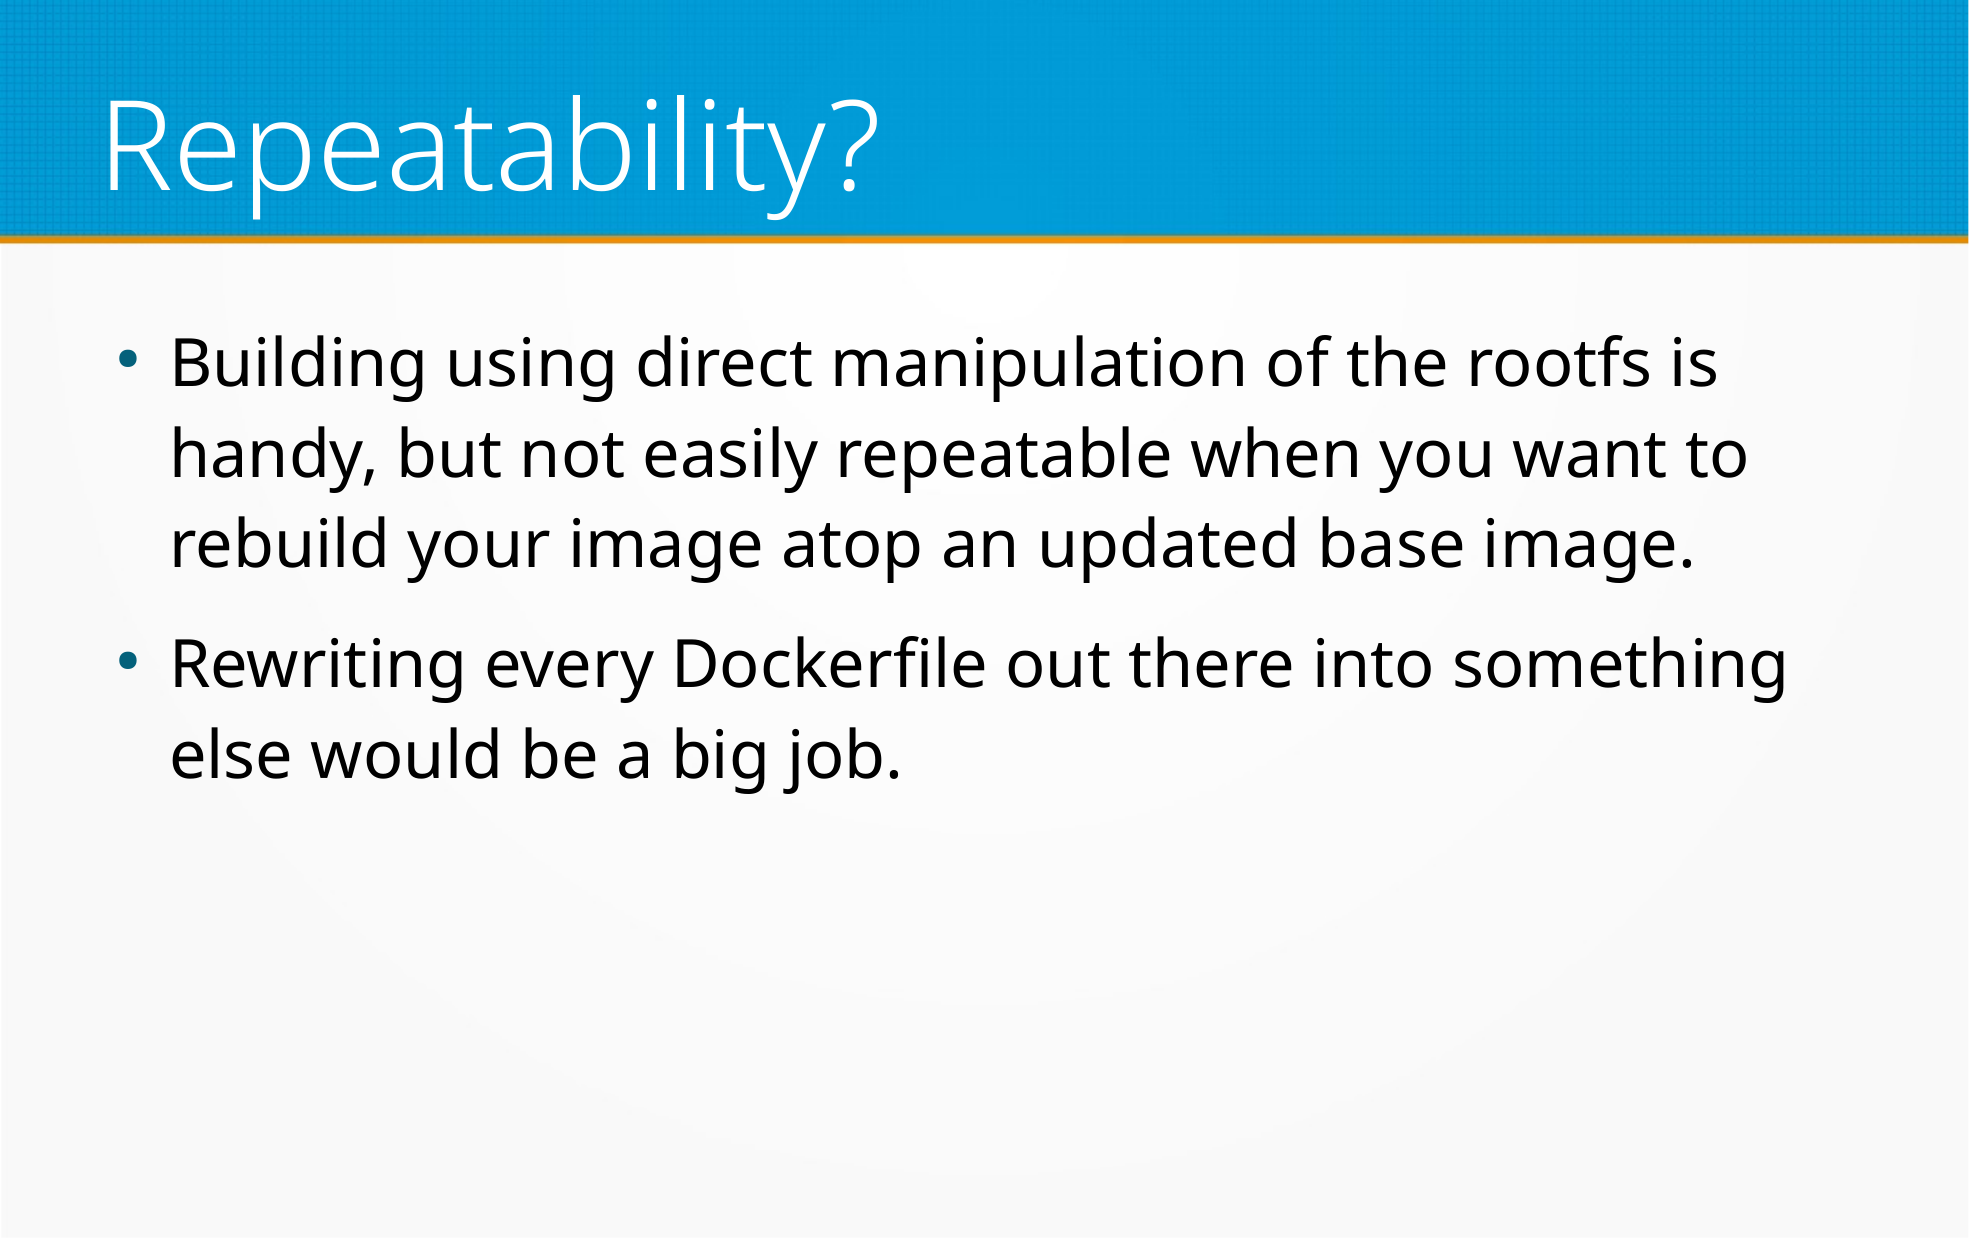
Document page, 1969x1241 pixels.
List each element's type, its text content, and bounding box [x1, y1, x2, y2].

list Building using direct manipulation of the rootfs is handy, but not easily repeatable when you want to rebuild your image atop an updated base image. Rewriting every Dockerfile out there into something else would be a big job. [98, 315, 1861, 1081]
title Repeatability? [98, 19, 1870, 227]
picture [0, 233, 1969, 1241]
